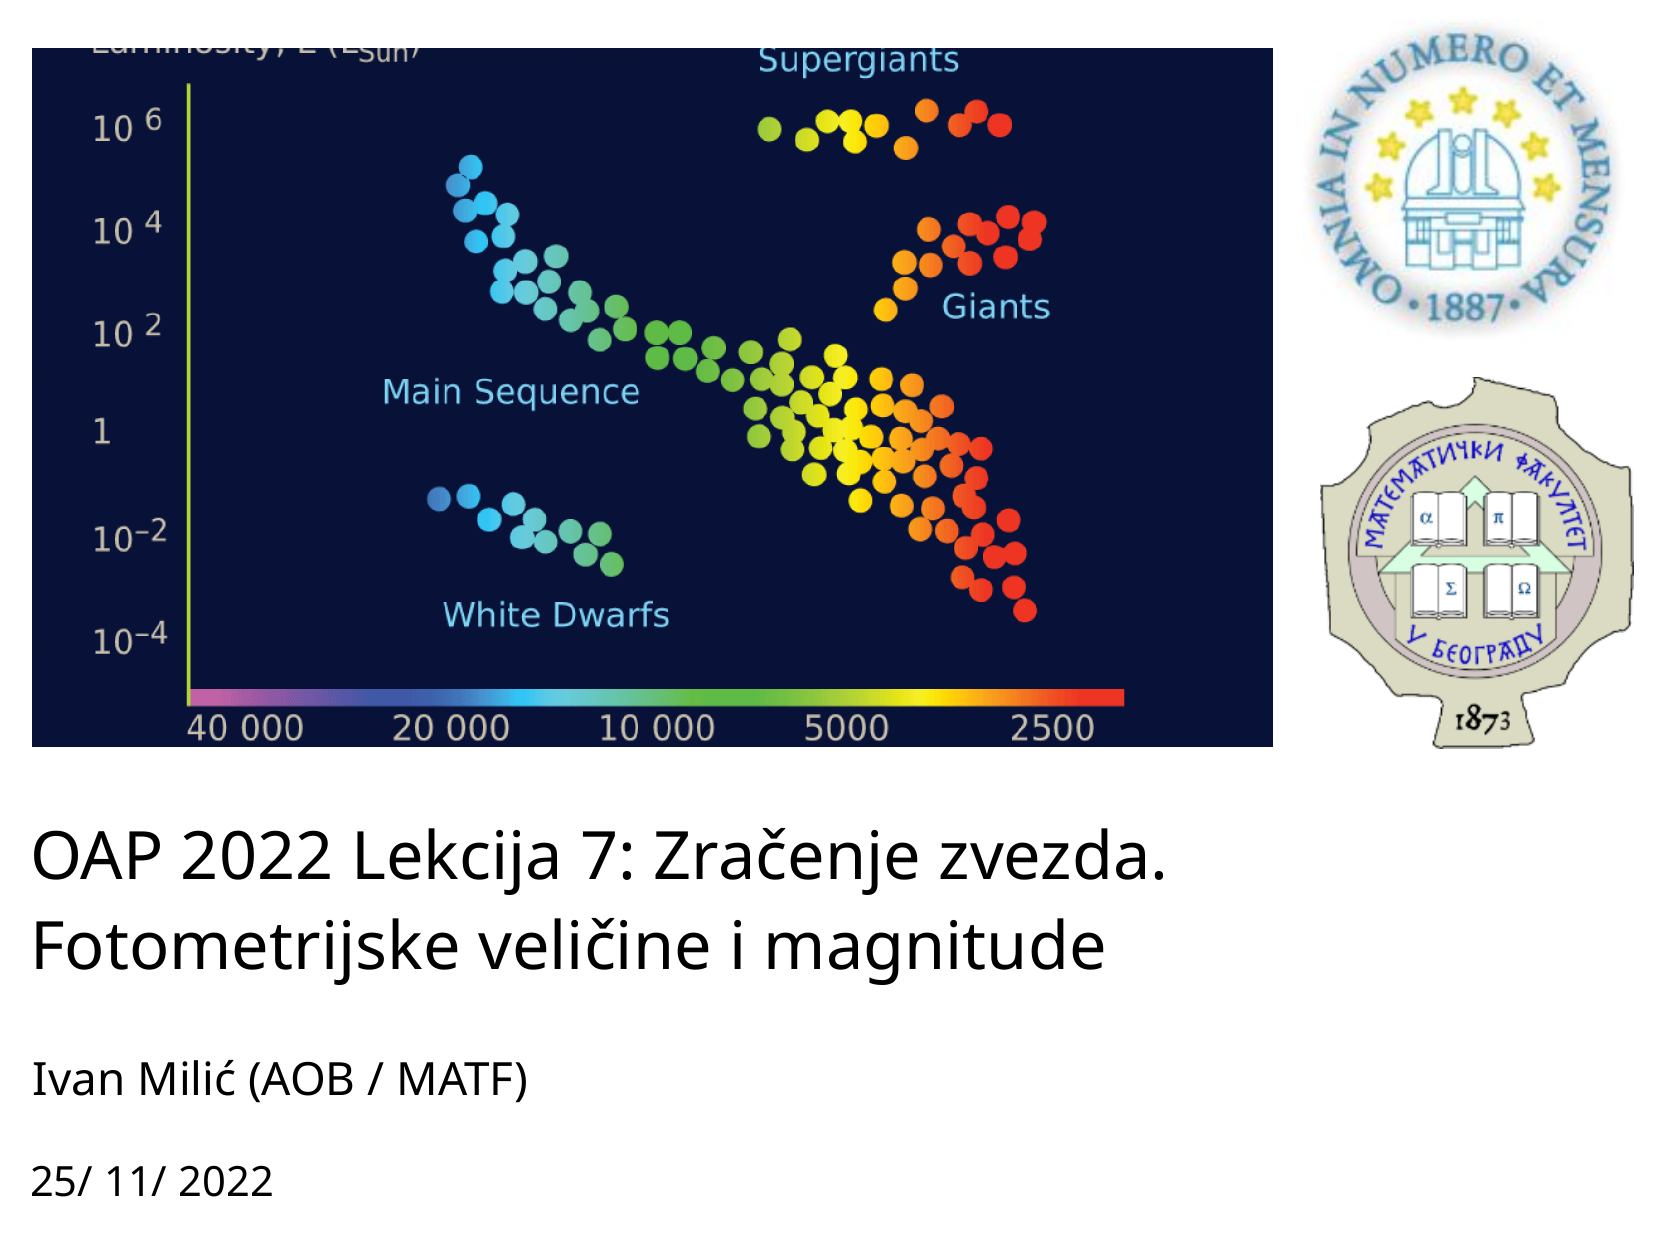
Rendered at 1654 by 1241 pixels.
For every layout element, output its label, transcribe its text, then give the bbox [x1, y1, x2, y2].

subtitle 25/ 11/ 2022 [30, 1130, 1531, 1231]
text_box OAP 2022 Lekcija 7: Zračenje zvezda. Fotometrijske veličine i magnitude [30, 777, 1596, 1020]
picture [32, 48, 1273, 747]
picture [1320, 377, 1634, 749]
text_box Ivan Milić (AOB / MATF) [18, 1038, 1331, 1147]
picture [1303, 19, 1625, 342]
